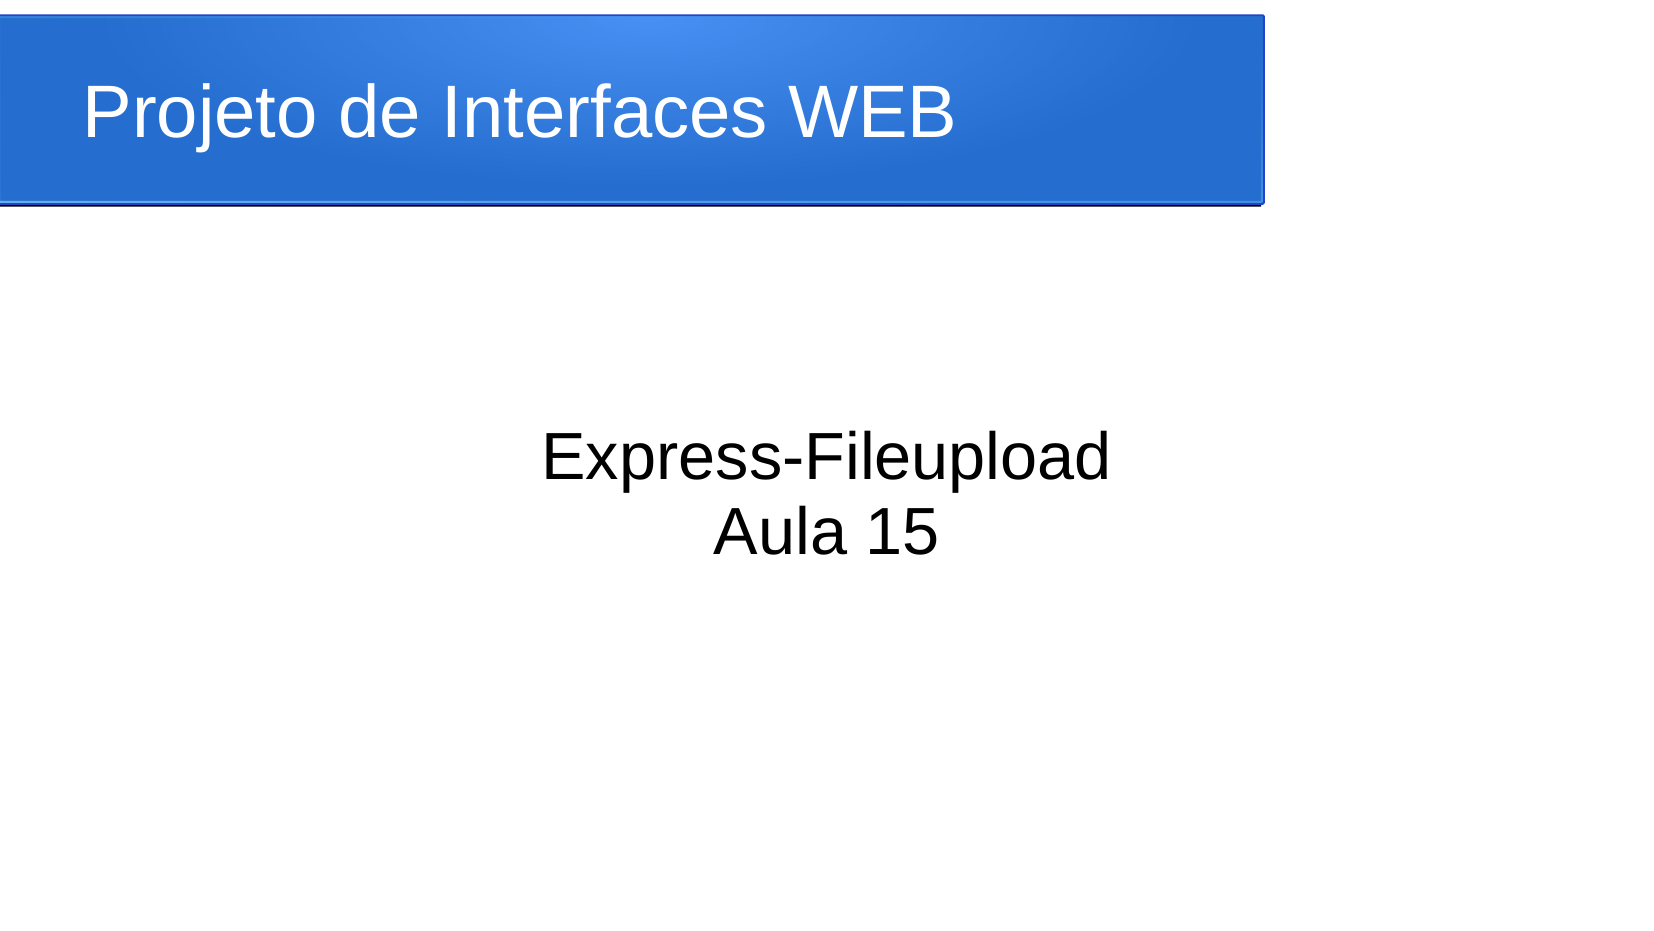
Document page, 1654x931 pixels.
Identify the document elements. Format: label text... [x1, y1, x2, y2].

title Projeto de Interfaces WEB [82, 35, 1235, 189]
subtitle Express-Fileupload Aula 15 [82, 224, 1571, 764]
